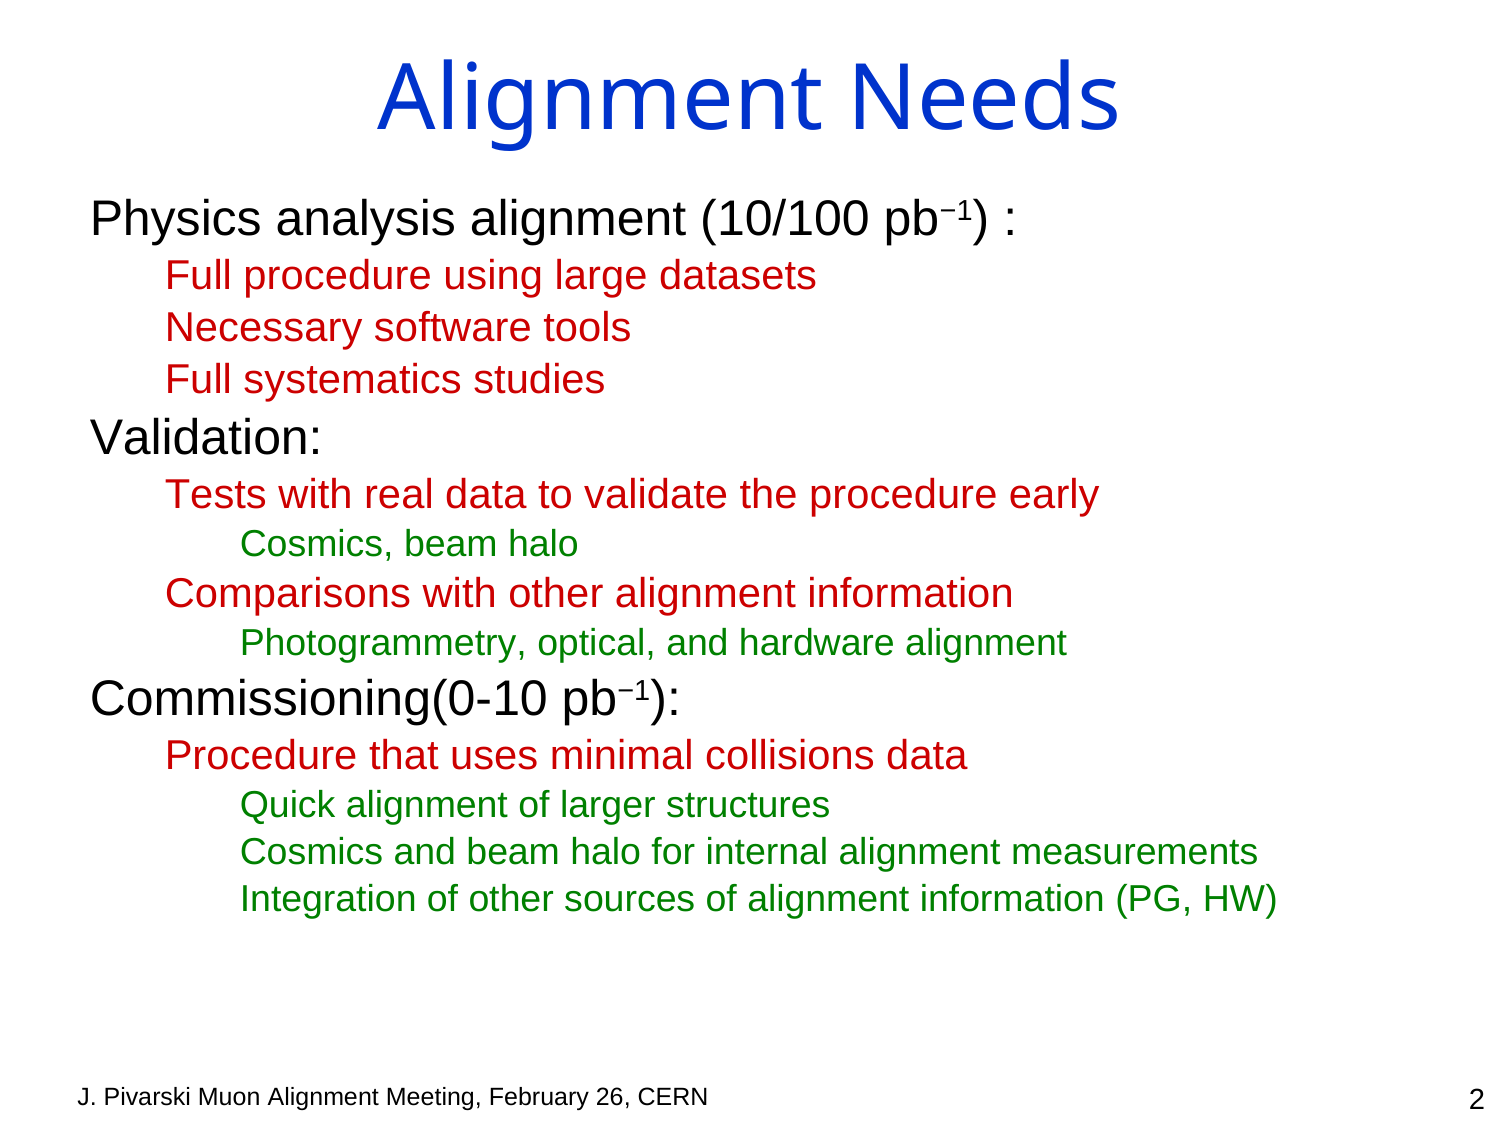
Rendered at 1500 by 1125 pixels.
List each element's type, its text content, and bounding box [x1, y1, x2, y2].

list Physics analysis alignment (10/100 pb−1) : Full procedure using large datasets Necessary software tools Full systematics studies Validation: Tests with real data to validate the procedure early Cosmics, beam halo Comparisons with other alignment information Photogrammetry, optical, and hardware alignment Commissioning(0-10 pb−1): Procedure that uses minimal collisions data Quick alignment of larger structures Cosmics and beam halo for internal alignment measurements Integration of other sources of alignment information (PG, HW) [75, 187, 1426, 1088]
title Alignment Needs [75, 0, 1426, 187]
